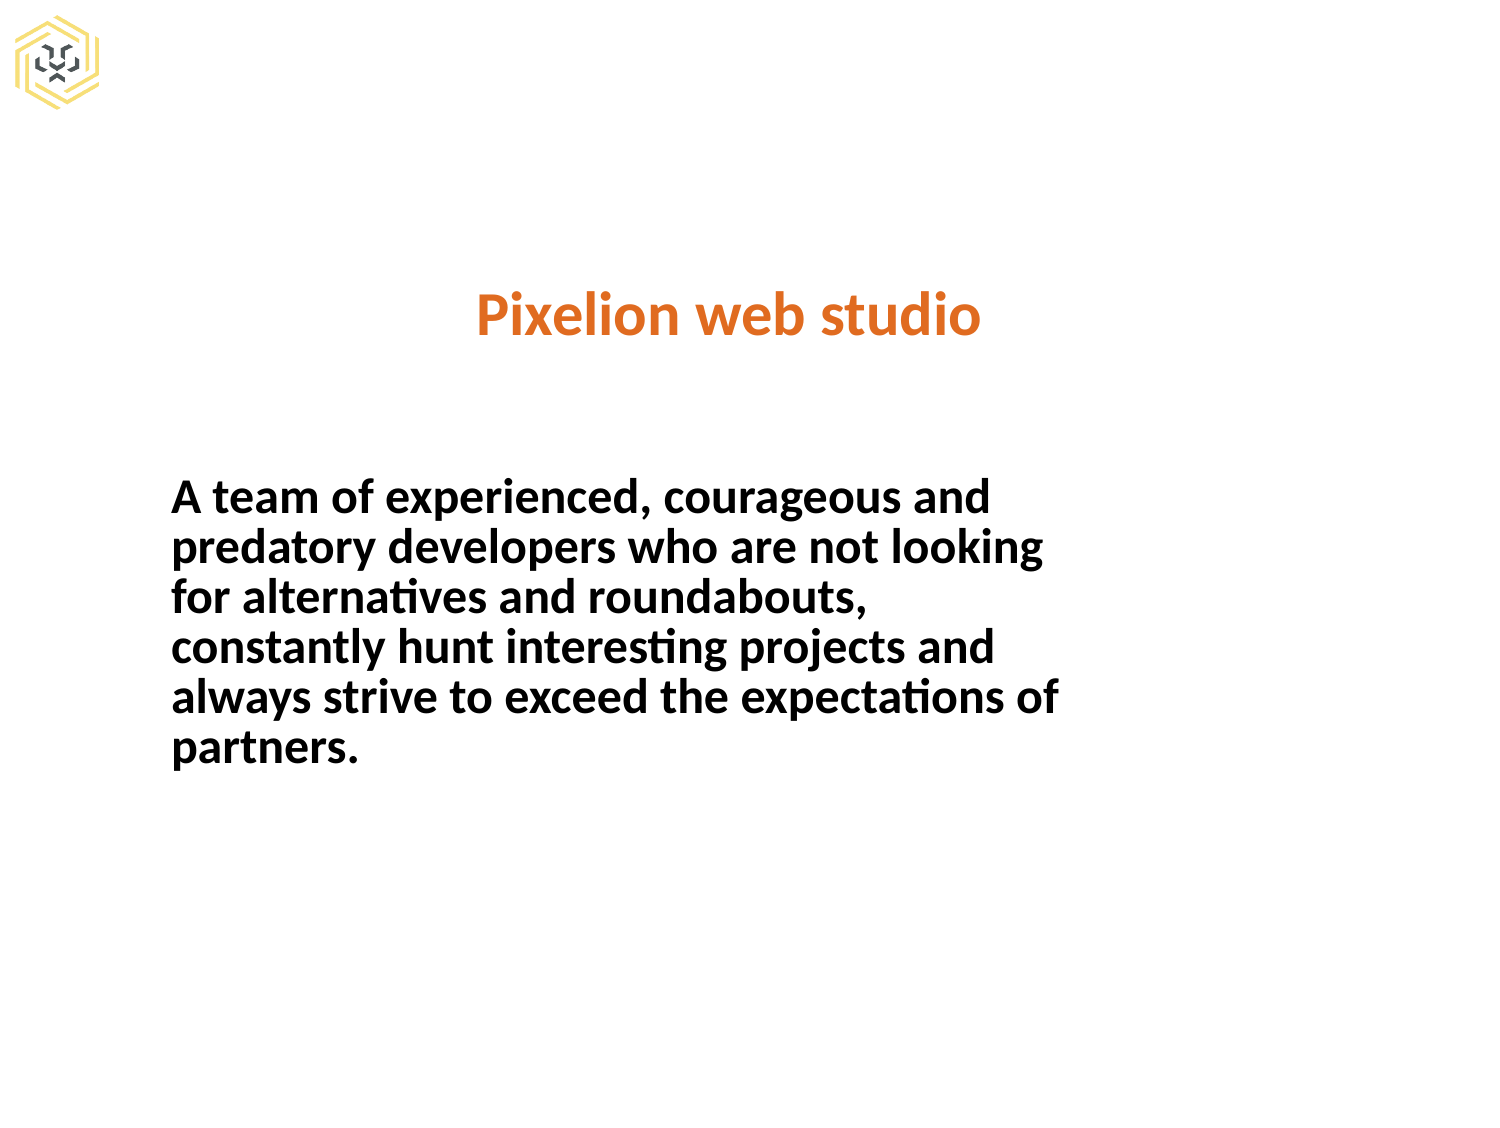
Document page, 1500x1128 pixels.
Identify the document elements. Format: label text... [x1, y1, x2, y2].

text_box Pixelion web studio [265, 281, 1204, 751]
picture [15, 15, 99, 110]
